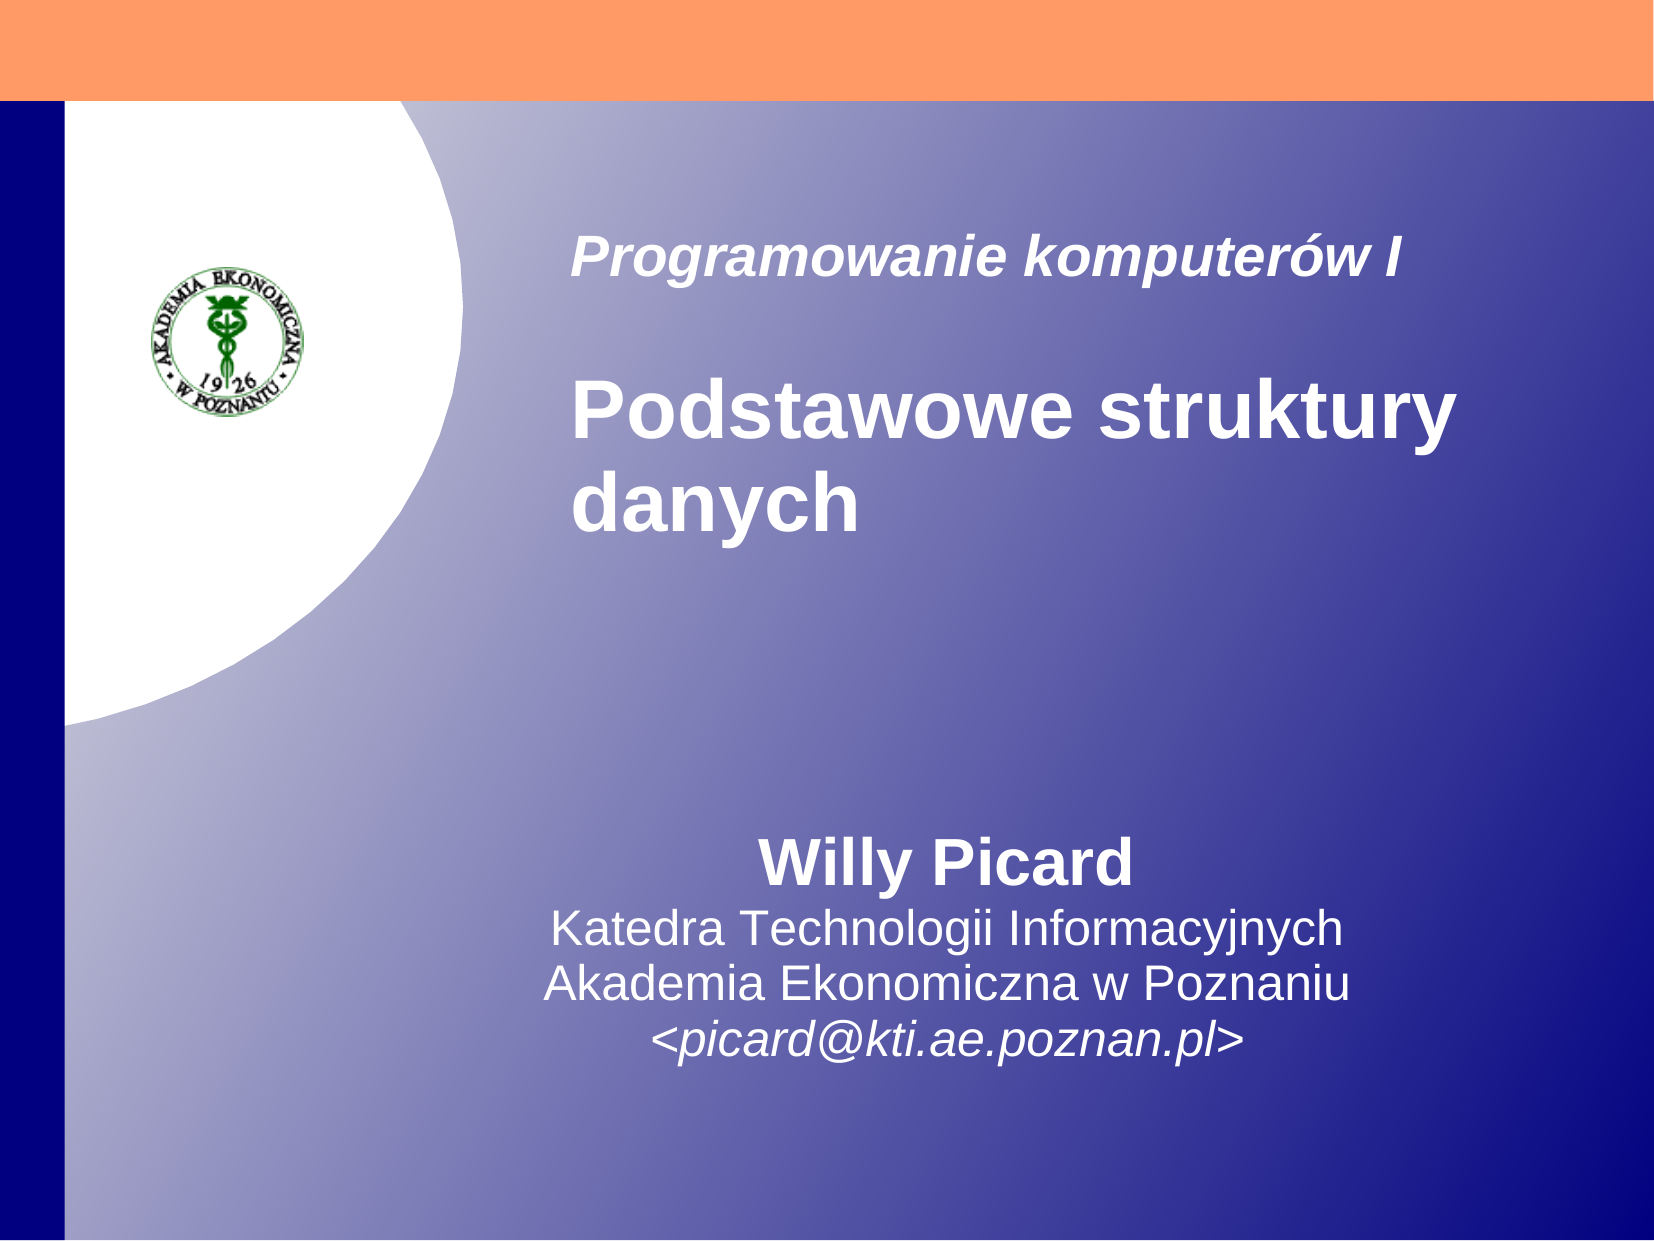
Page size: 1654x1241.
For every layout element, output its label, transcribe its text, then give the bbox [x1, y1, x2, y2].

title Programowanie komputerów I Podstawowe struktury danych [570, 223, 1546, 646]
picture [151, 267, 304, 417]
